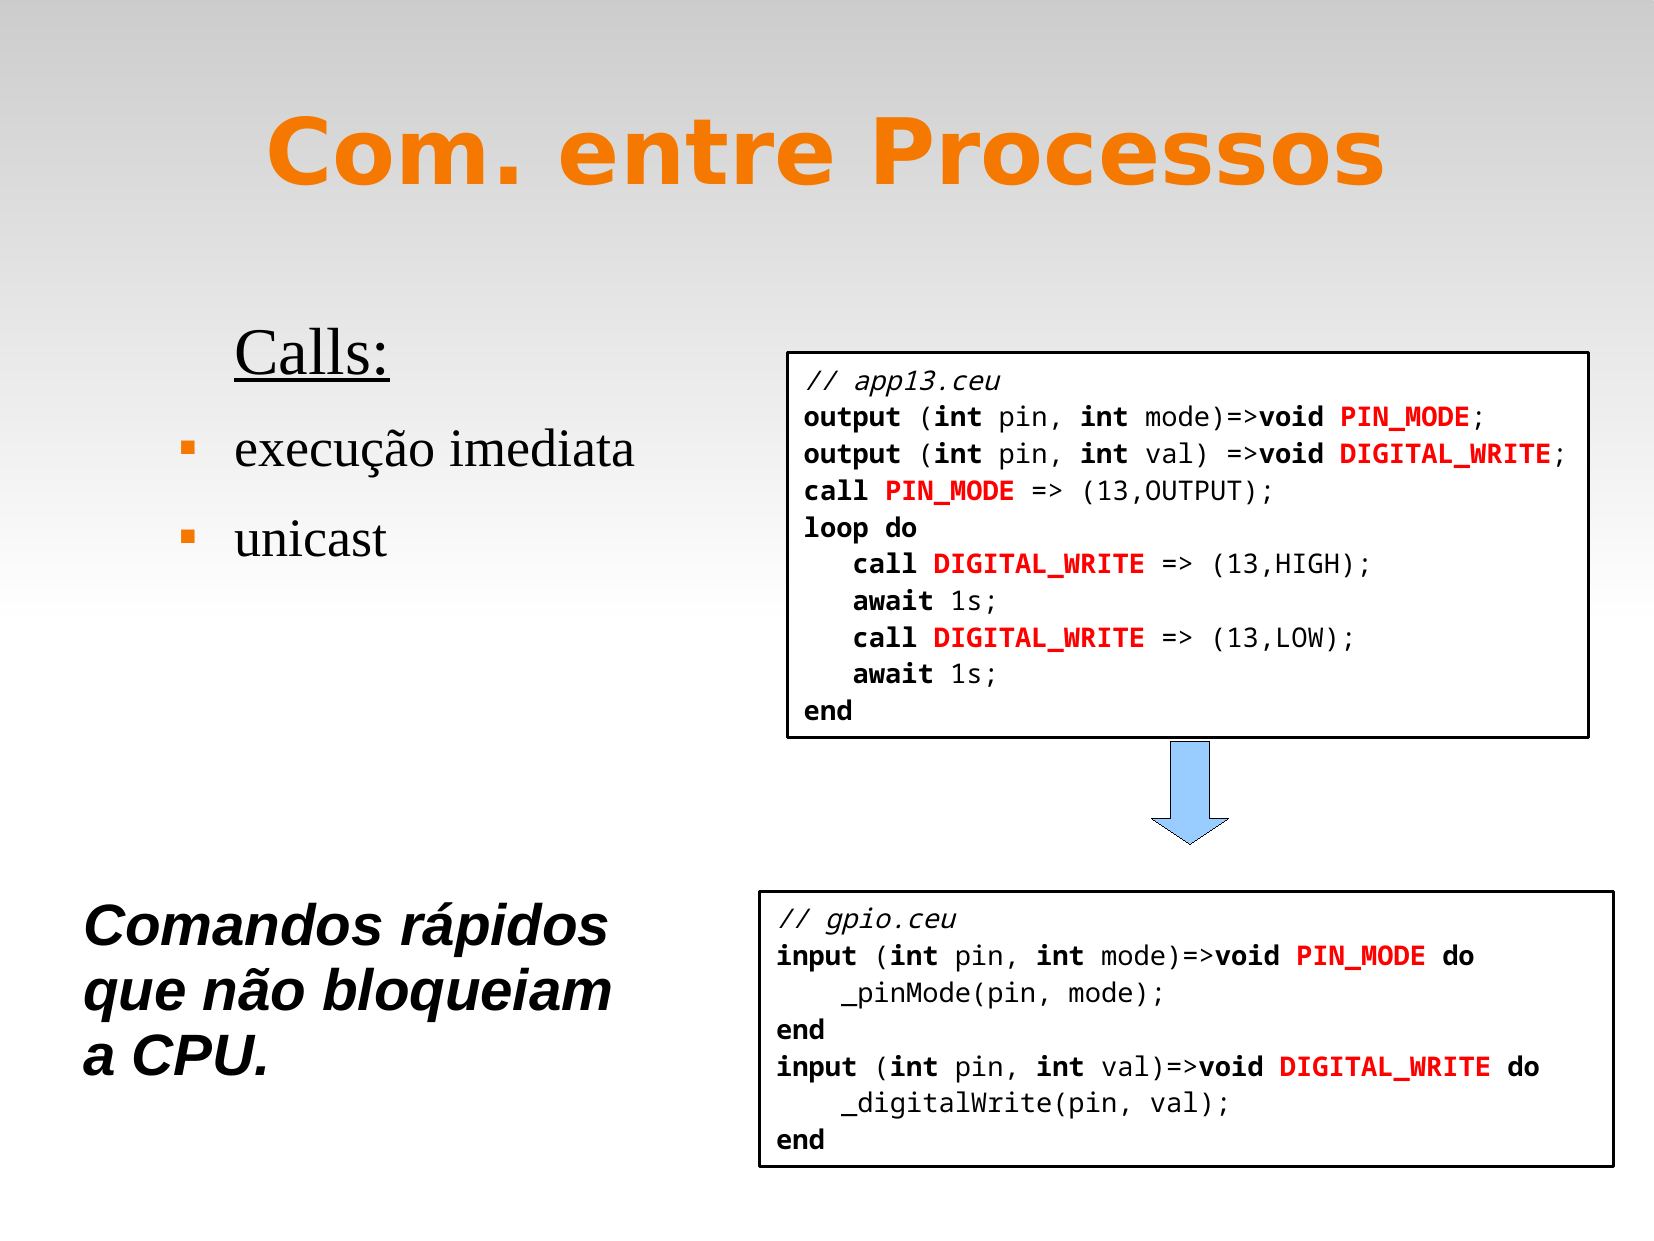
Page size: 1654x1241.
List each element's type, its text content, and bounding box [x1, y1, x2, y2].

list Calls: execução imediata unicast [92, 315, 849, 602]
title Com. entre Processos [82, 49, 1571, 257]
text_box // app13.ceu output (int pin, int mode)=>void PIN_MODE; output (int pin, int val) =>void DIGITAL_WRITE; call PIN_MODE => (13,OUTPUT); loop do call DIGITAL_WRITE => (13,HIGH); await 1s; call DIGITAL_WRITE => (13,LOW); await 1s; end [787, 352, 1589, 693]
text_box // gpio.ceu input (int pin, int mode)=>void PIN_MODE do _pinMode(pin, mode); end input (int pin, int val)=>void DIGITAL_WRITE do _digitalWrite(pin, val); end [759, 891, 1614, 1133]
text_box [1151, 741, 1229, 845]
text_box Comandos rápidos que não bloqueiam a CPU. [68, 885, 644, 1139]
